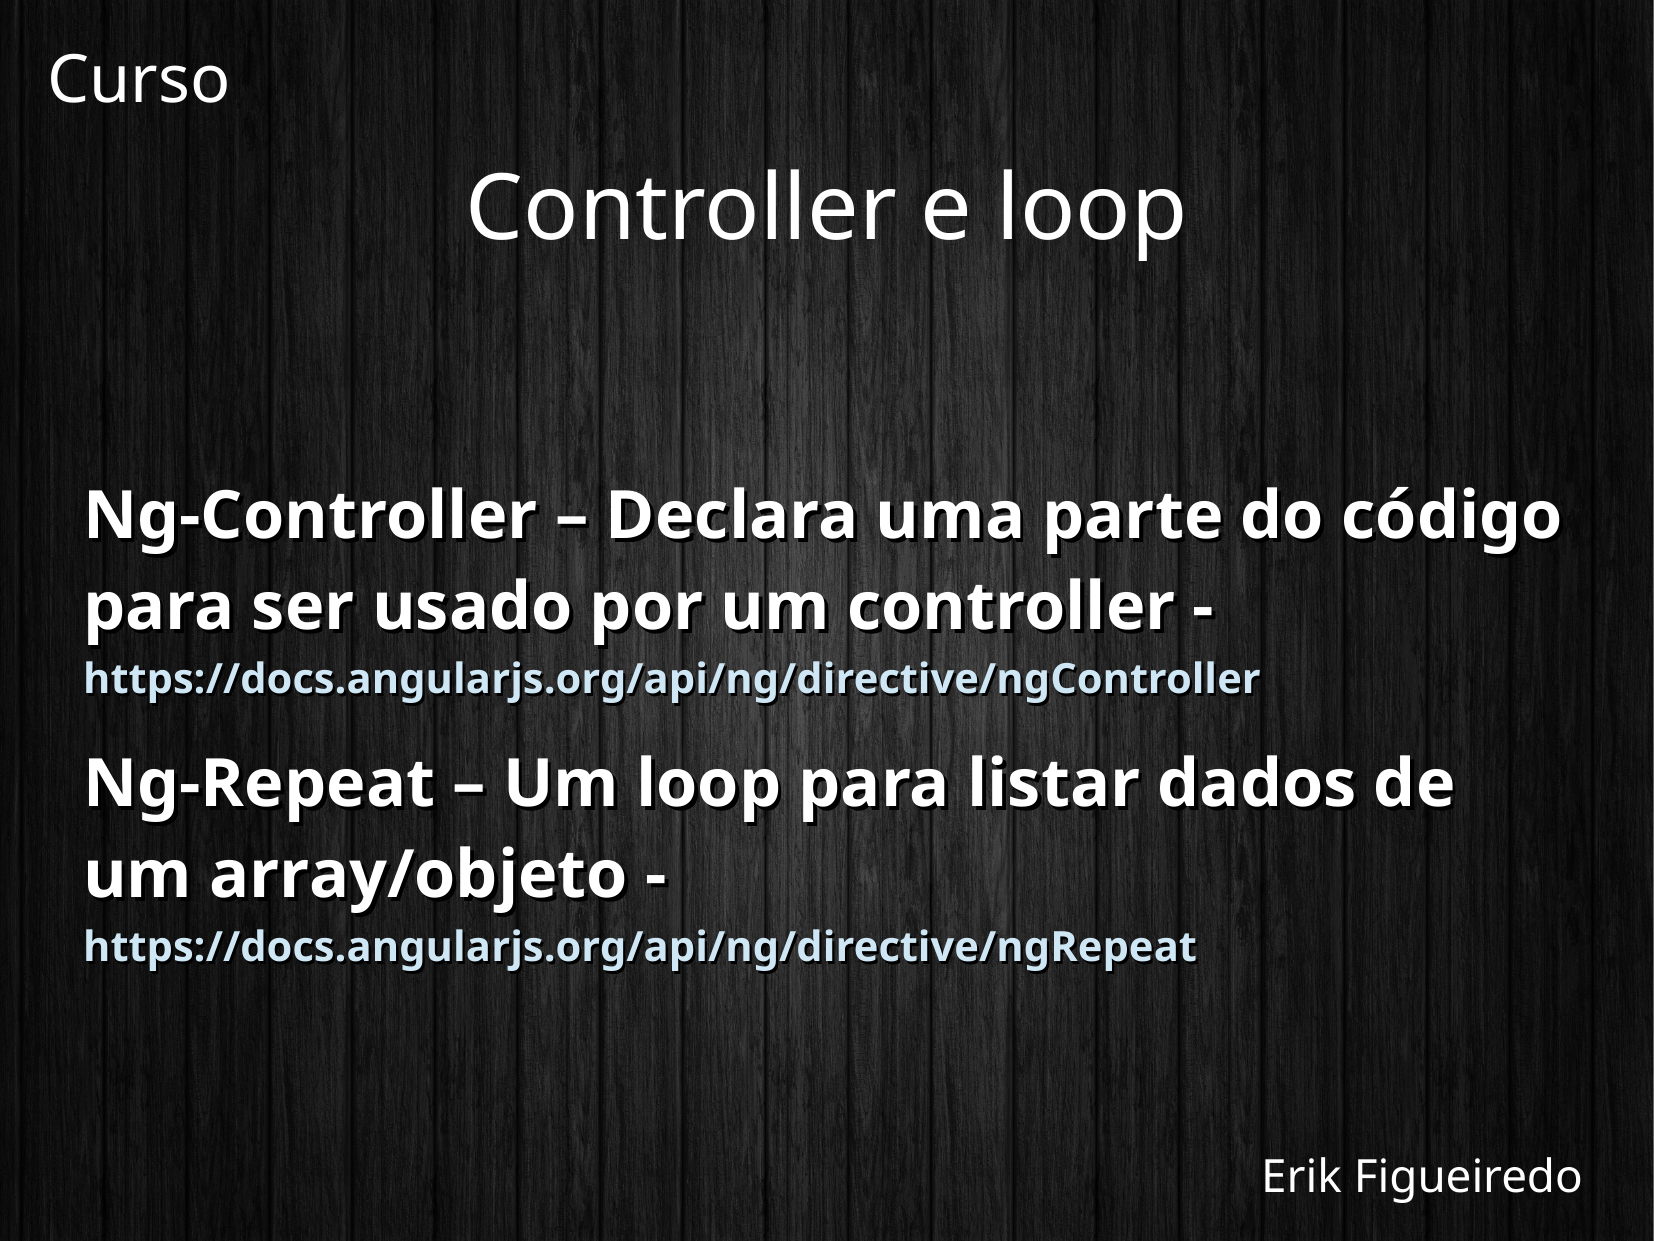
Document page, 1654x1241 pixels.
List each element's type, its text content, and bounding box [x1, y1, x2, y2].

picture [0, 0, 1654, 1241]
list Ng-Controller – Declara uma parte do código para ser usado por um controller - https://docs.angularjs.org/api/ng/directive/ngController Ng-Repeat – Um loop para listar dados de um array/objeto - https://docs.angularjs.org/api/ng/directive/ngRepeat [83, 311, 1572, 1131]
text_box Erik Figueiredo [768, 1133, 1596, 1217]
text_box Curso [47, 35, 1087, 119]
title Controller e loop [83, 129, 1572, 278]
